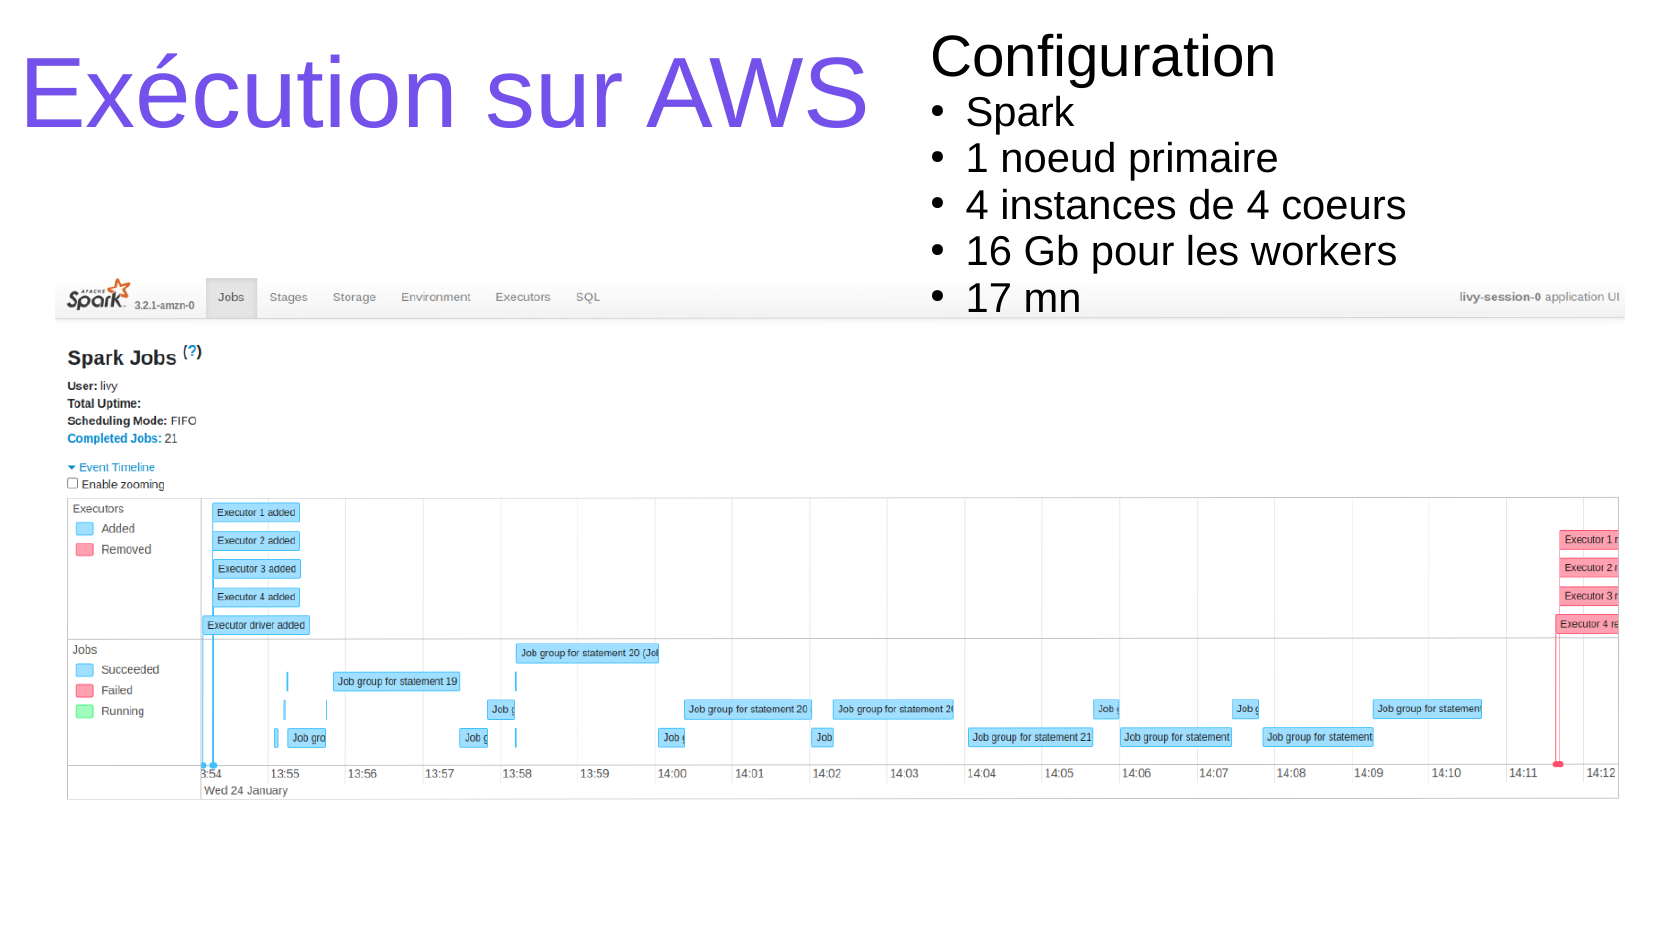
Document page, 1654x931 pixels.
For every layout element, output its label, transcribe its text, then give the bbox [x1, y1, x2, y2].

text_box Configuration Spark 1 noeud primaire 4 instances de 4 coeurs 16 Gb pour les workers 17 mn [915, 16, 1625, 329]
picture [54, 277, 1624, 811]
text_box Exécution sur AWS [4, 29, 886, 157]
